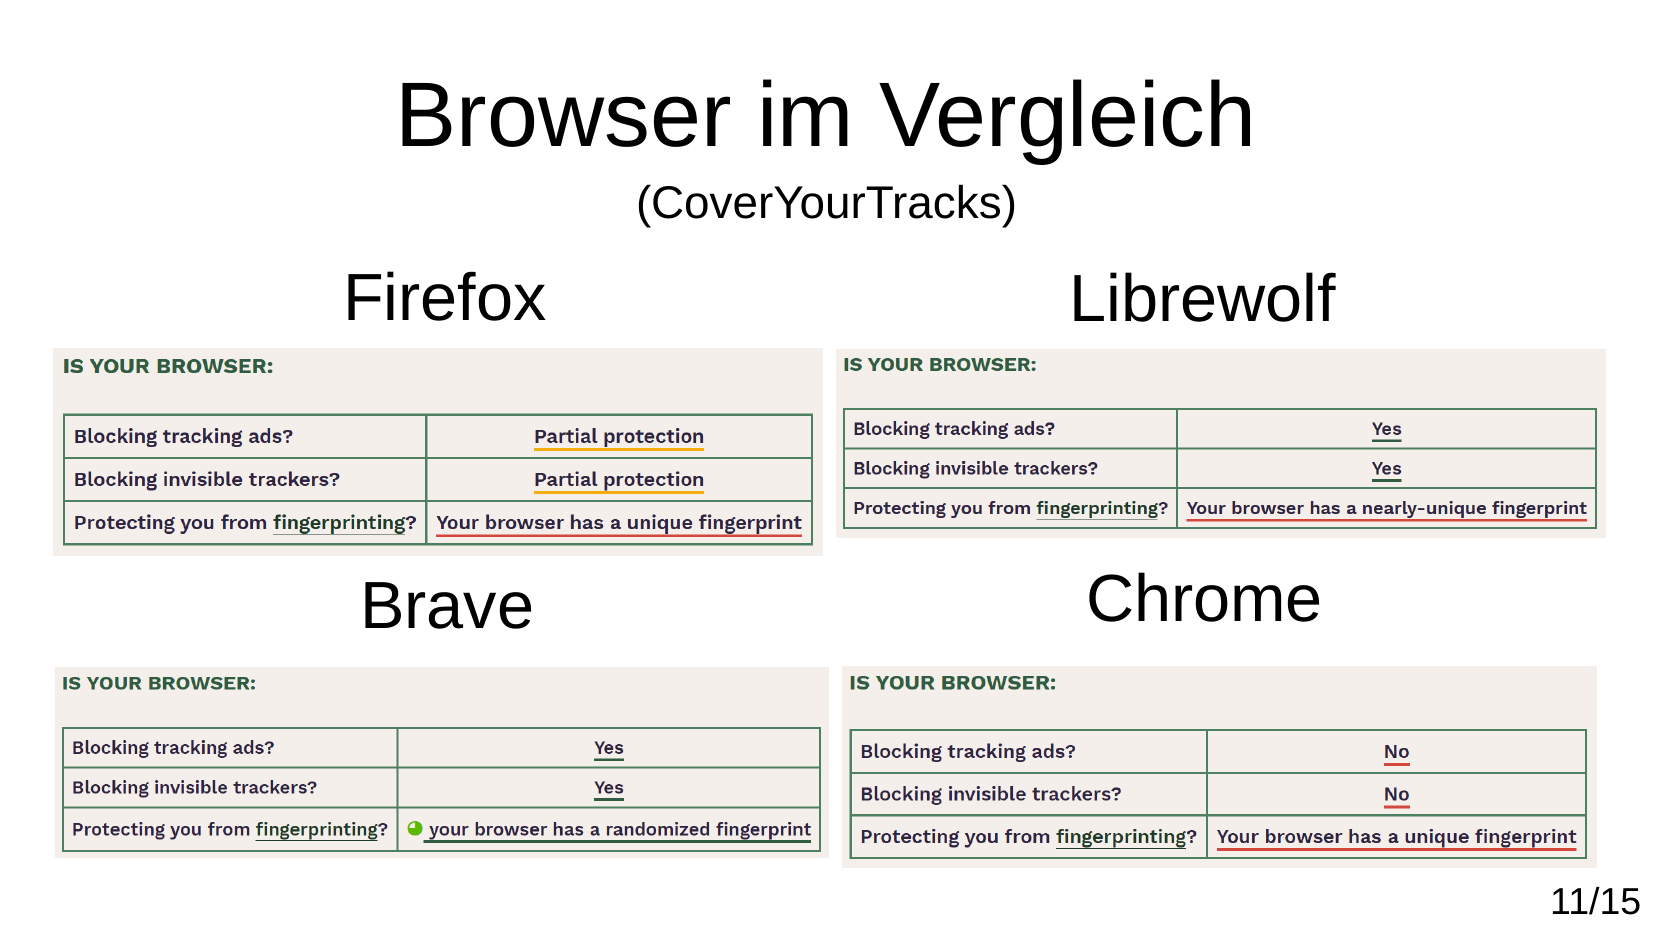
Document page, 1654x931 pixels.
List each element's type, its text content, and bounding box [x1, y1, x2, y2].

title Chrome [842, 520, 1567, 666]
title Brave [84, 556, 810, 667]
picture [836, 349, 1606, 539]
title Browser im Vergleich [82, 37, 1571, 170]
title Firefox [82, 237, 808, 348]
picture [53, 348, 823, 556]
picture [842, 666, 1597, 868]
text_box 11/15 [1535, 873, 1654, 931]
text_box (CoverYourTracks) [29, 170, 1625, 237]
picture [55, 667, 829, 858]
title Librewolf [840, 237, 1566, 376]
